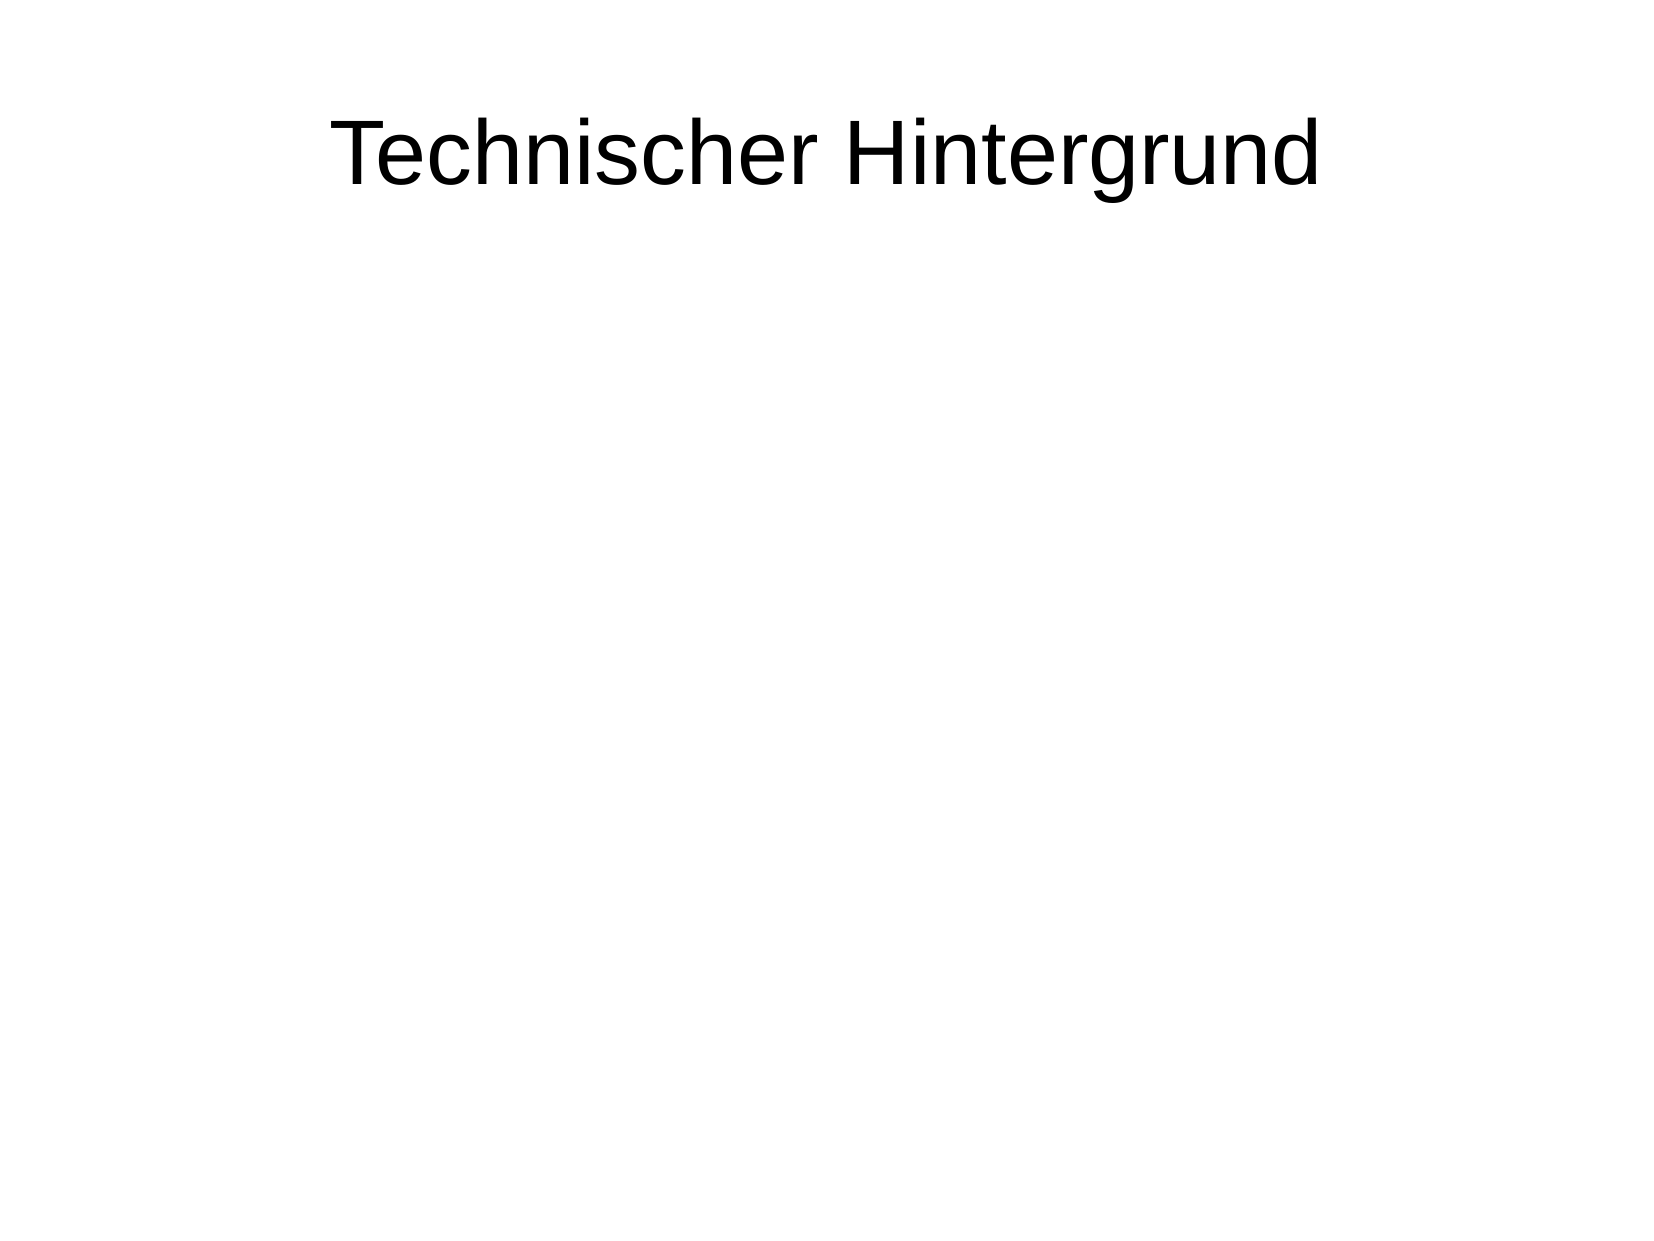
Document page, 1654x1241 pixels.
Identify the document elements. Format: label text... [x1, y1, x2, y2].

title Technischer Hintergrund [82, 49, 1571, 257]
